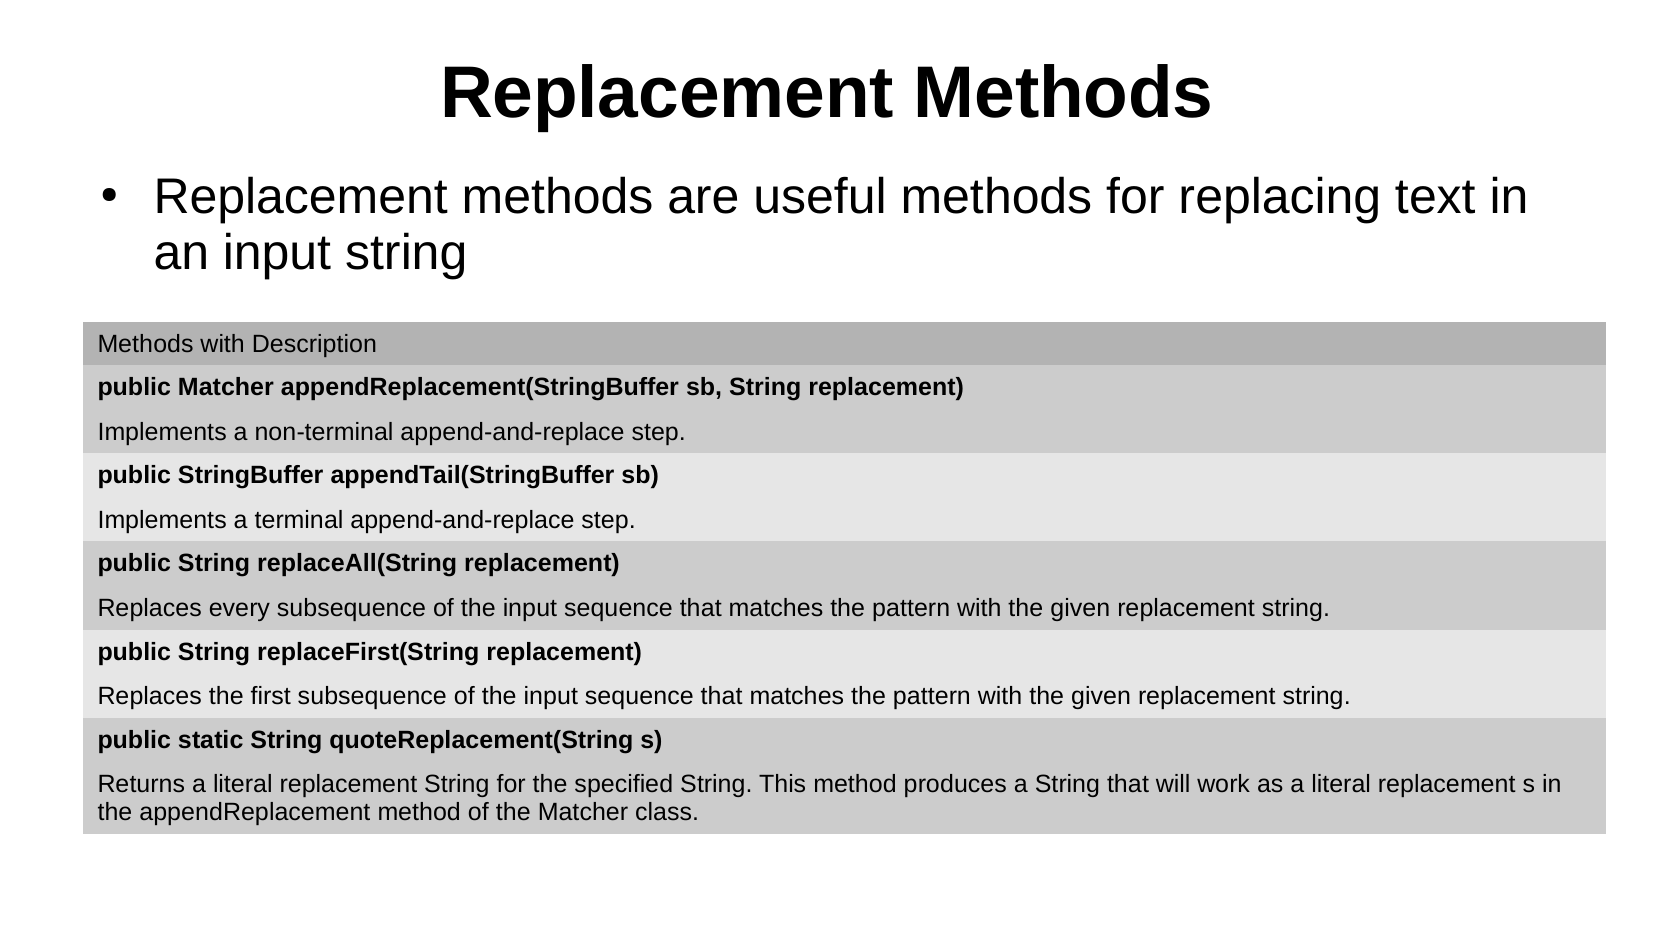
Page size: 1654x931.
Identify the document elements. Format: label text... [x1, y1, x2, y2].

table_cell public StringBuffer appendTail(StringBuffer sb) Implements a terminal append-and-replace step. [83, 453, 1606, 541]
table_cell public String replaceAll(String replacement) Replaces every subsequence of the input sequence that matches the pattern with the given replacement string. [83, 541, 1606, 630]
list Replacement methods are useful methods for replacing text in an input string [82, 168, 1538, 889]
title Replacement Methods [82, 37, 1571, 147]
table_cell public Matcher appendReplacement(StringBuffer sb, String replacement) Implements a non-terminal append-and-replace step. [83, 365, 1606, 453]
table_header Methods with Description [83, 322, 1606, 365]
table_cell public static String quoteReplacement(String s) Returns a literal replacement String for the specified String. This method produces a String that will work as a literal replacement s in the appendReplacement method of the Matcher class. [83, 718, 1606, 834]
table_cell public String replaceFirst(String replacement) Replaces the first subsequence of the input sequence that matches the pattern with the given replacement string. [83, 630, 1606, 718]
